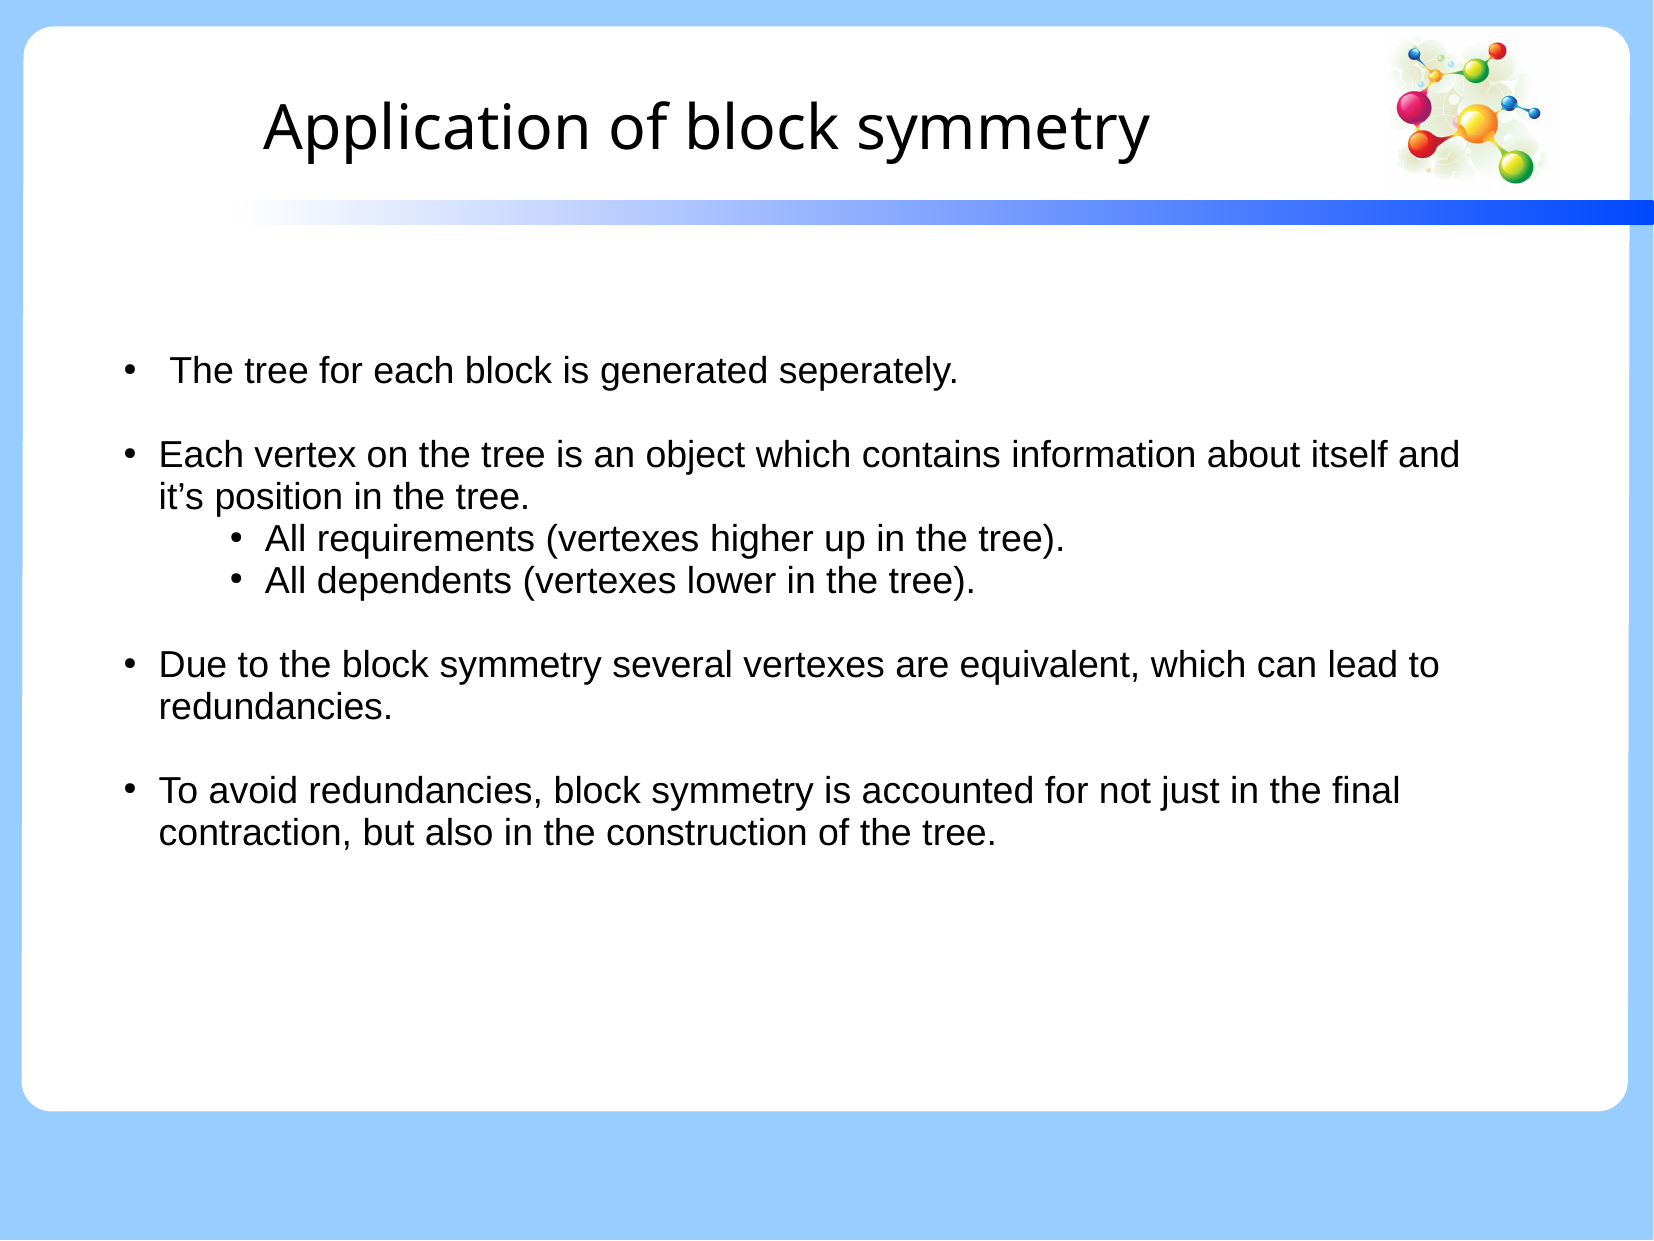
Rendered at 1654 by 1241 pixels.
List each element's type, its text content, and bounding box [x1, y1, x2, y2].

text_box The tree for each block is generated seperately. Each vertex on the tree is an object which contains information about itself and it’s position in the tree. All requirements (vertexes higher up in the tree). All dependents (vertexes lower in the tree). Due to the block symmetry several vertexes are equivalent, which can lead to redundancies. To avoid redundancies, block symmetry is accounted for not just in the final contraction, but also in the construction of the tree. [108, 300, 1505, 1113]
picture [1382, 29, 1556, 195]
title Application of block symmetry [82, 49, 1332, 201]
list [59, 277, 1548, 1069]
